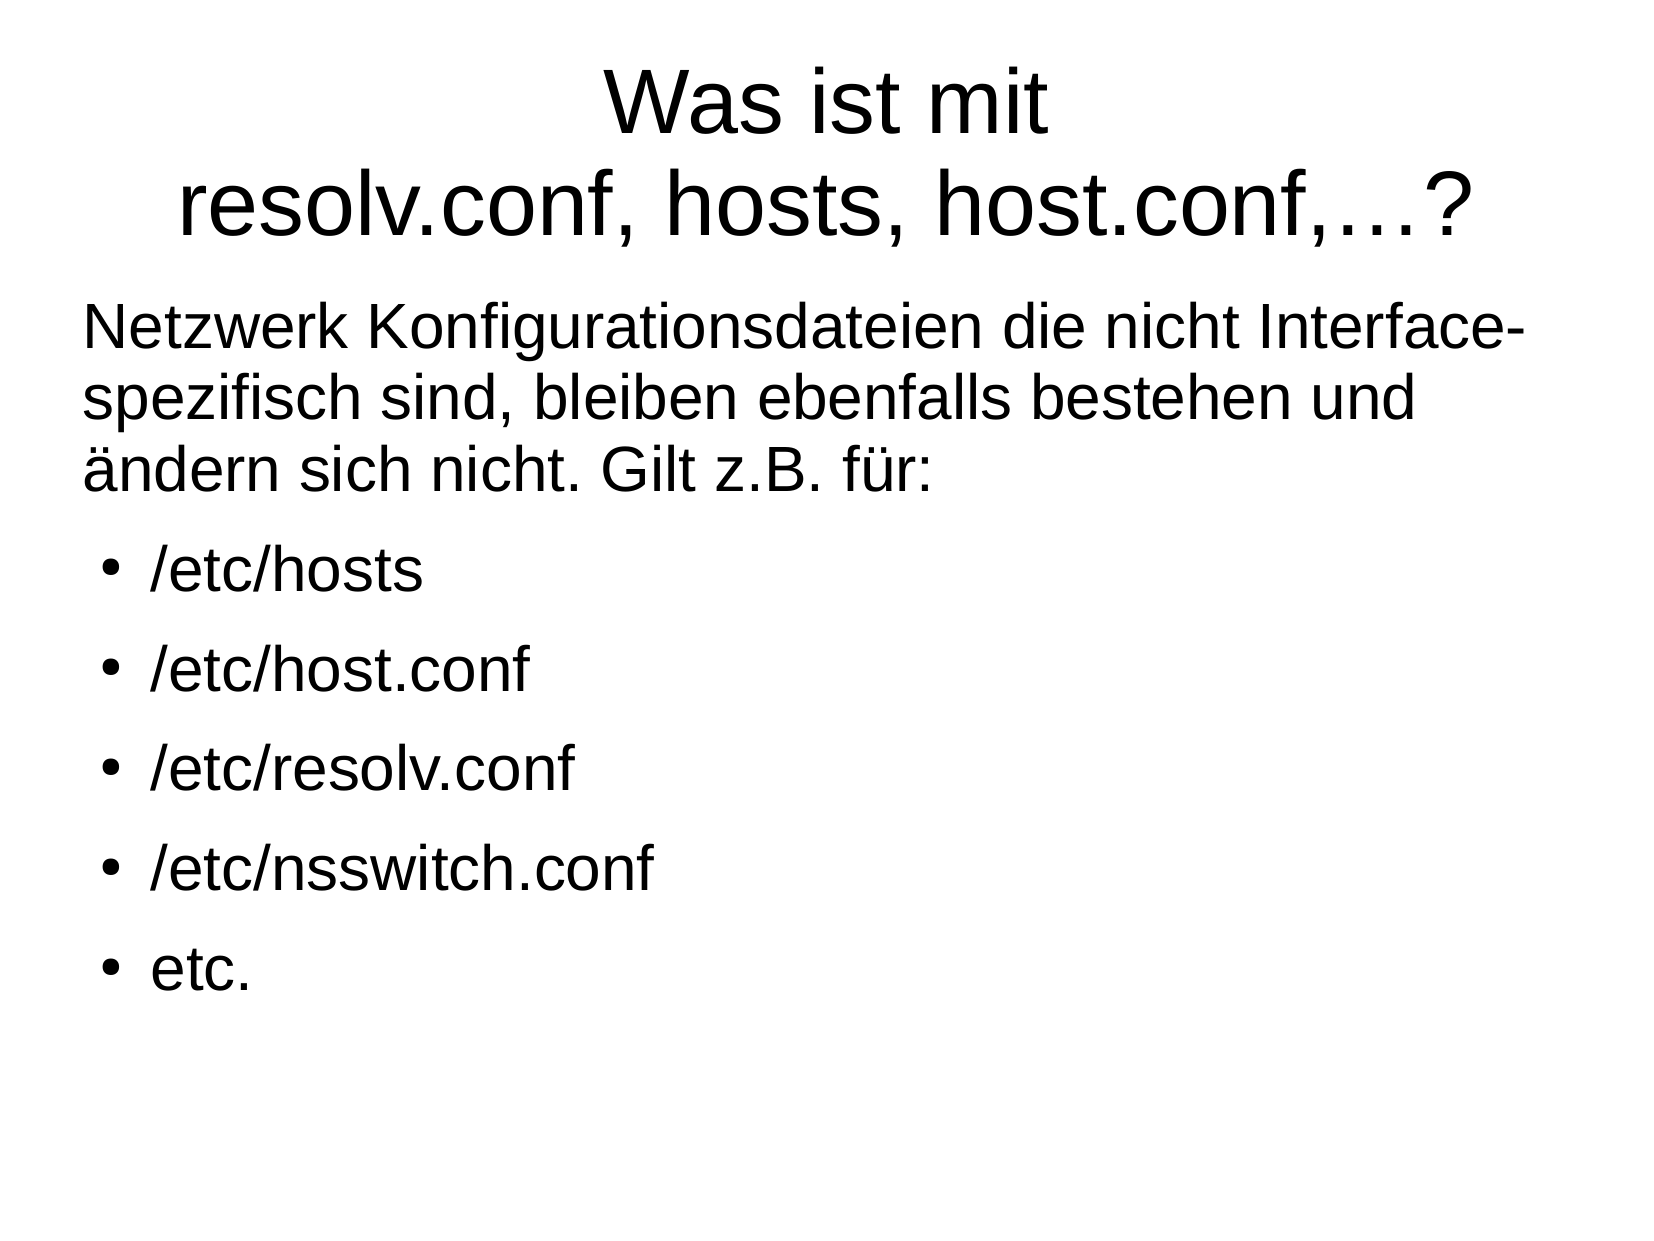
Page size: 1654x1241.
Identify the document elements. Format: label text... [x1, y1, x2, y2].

list Netzwerk Konfigurationsdateien die nicht Interface- spezifisch sind, bleiben ebenfalls bestehen und ändern sich nicht. Gilt z.B. für: /etc/hosts /etc/host.conf /etc/resolv.conf /etc/nsswitch.conf etc. [82, 290, 1571, 1010]
title Was ist mit resolv.conf, hosts, host.conf,…? [82, 49, 1571, 257]
